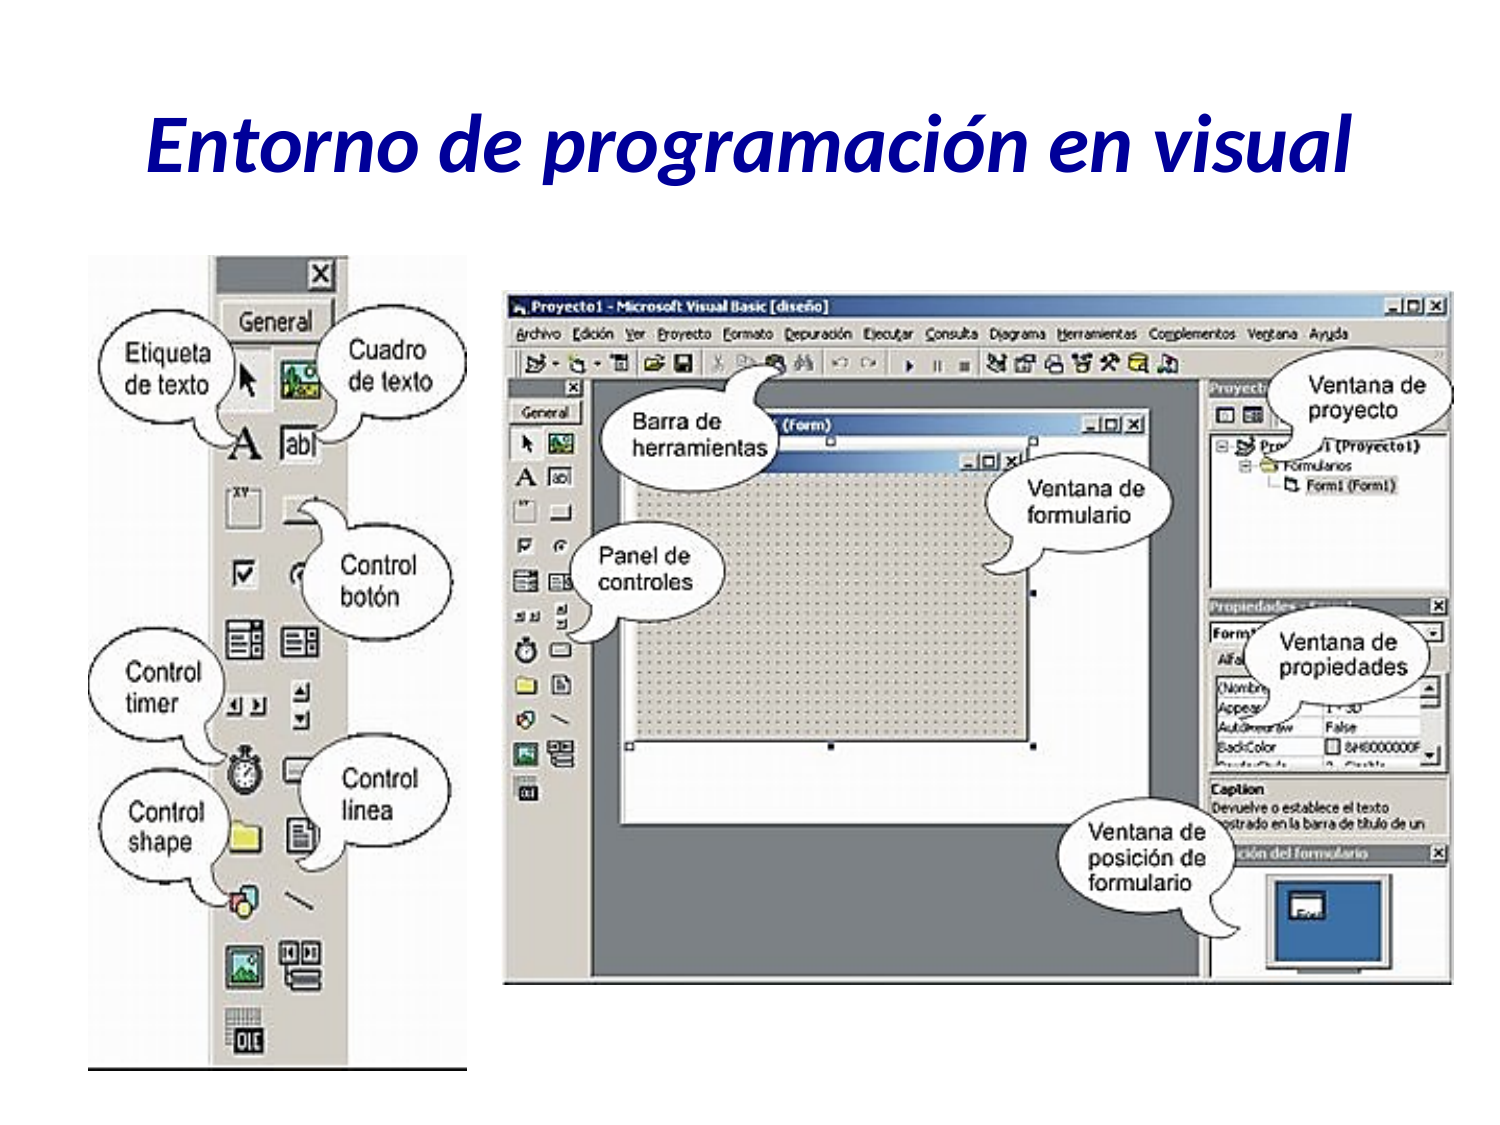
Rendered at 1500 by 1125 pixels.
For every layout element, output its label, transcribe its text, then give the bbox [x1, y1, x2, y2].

picture [88, 255, 467, 1071]
picture [501, 290, 1454, 985]
title Entorno de programación en visual [75, 45, 1426, 233]
